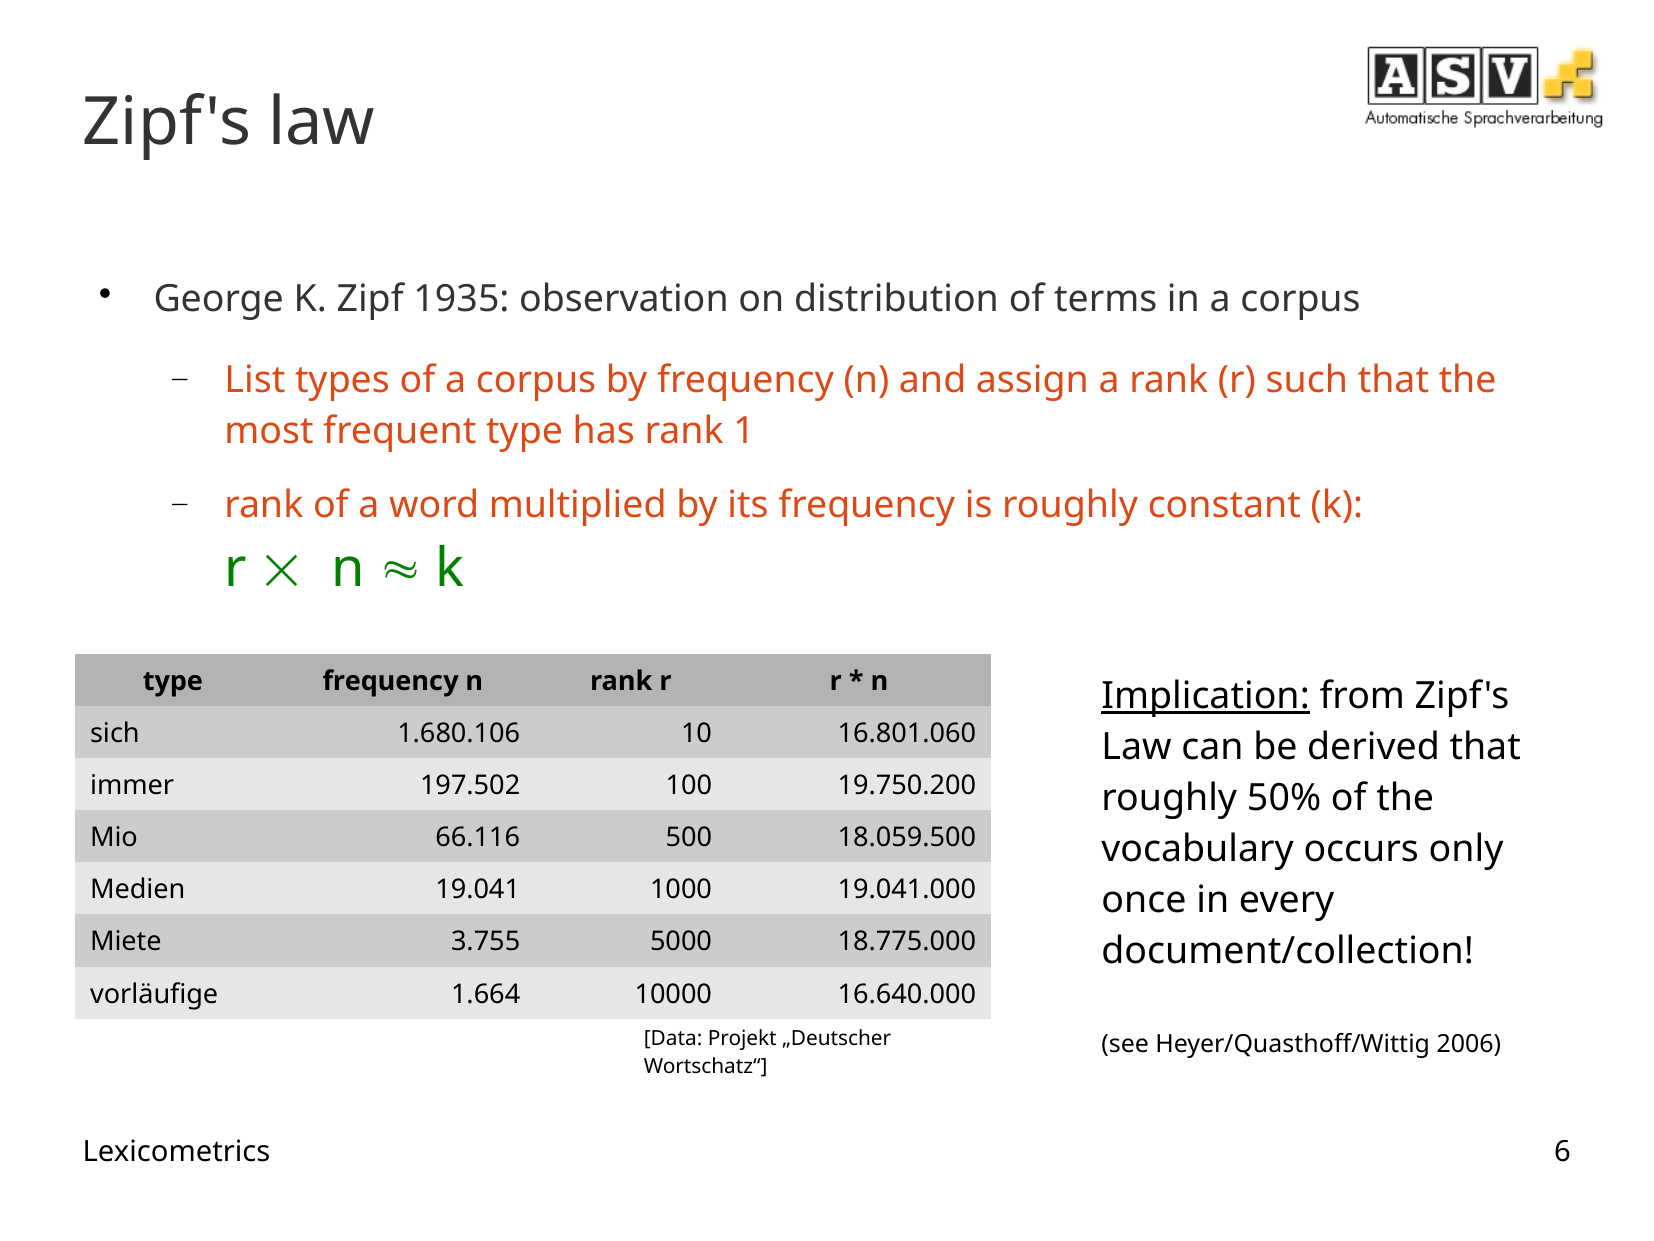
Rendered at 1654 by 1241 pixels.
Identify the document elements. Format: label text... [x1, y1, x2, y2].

table_cell 1000 [535, 862, 727, 914]
table_cell sich [75, 706, 271, 758]
table_cell 1.664 [271, 967, 535, 1019]
table_cell immer [75, 758, 271, 810]
picture [1364, 43, 1605, 129]
table_header rank r [535, 654, 727, 706]
text_box Implication: from Zipf's Law can be derived that roughly 50% of the vocabulary occurs only once in every document/collection! (see Heyer/Quasthoff/Wittig 2006) [1086, 661, 1595, 1002]
table_cell 66.116 [271, 810, 535, 862]
table_cell Miete [75, 914, 271, 967]
table_header frequency n [271, 654, 535, 706]
table_cell 16.801.060 [727, 706, 991, 758]
table_cell 5000 [535, 914, 727, 967]
table_cell Medien [75, 862, 271, 914]
table_cell 100 [535, 758, 727, 810]
table_cell 3.755 [271, 914, 535, 967]
list George K. Zipf 1935: observation on distribution of terms in a corpus List types of a corpus by frequency (n) and assign a rank (r) such that the most frequent type has rank 1 rank of a word multiplied by its frequency is roughly constant (k): r ´ n » k [82, 271, 1538, 615]
text_box [Data: Projekt „Deutscher Wortschatz“] [629, 1015, 1010, 1085]
title Zipf's law [82, 49, 1347, 189]
table_cell Mio [75, 810, 271, 862]
table_cell 18.775.000 [727, 914, 991, 967]
table_cell 500 [535, 810, 727, 862]
table_header r * n [727, 654, 991, 706]
table_cell 197.502 [271, 758, 535, 810]
table_cell 19.750.200 [727, 758, 991, 810]
table_cell 19.041 [271, 862, 535, 914]
table_cell 1.680.106 [271, 706, 535, 758]
table_cell 10 [535, 706, 727, 758]
table_cell 10000 [535, 967, 727, 1019]
table_cell vorläufige [75, 967, 271, 1019]
table_cell 16.640.000 [727, 967, 991, 1015]
table_cell 19.041.000 [727, 862, 991, 914]
table_cell 18.059.500 [727, 810, 991, 862]
table_header type [75, 654, 271, 706]
